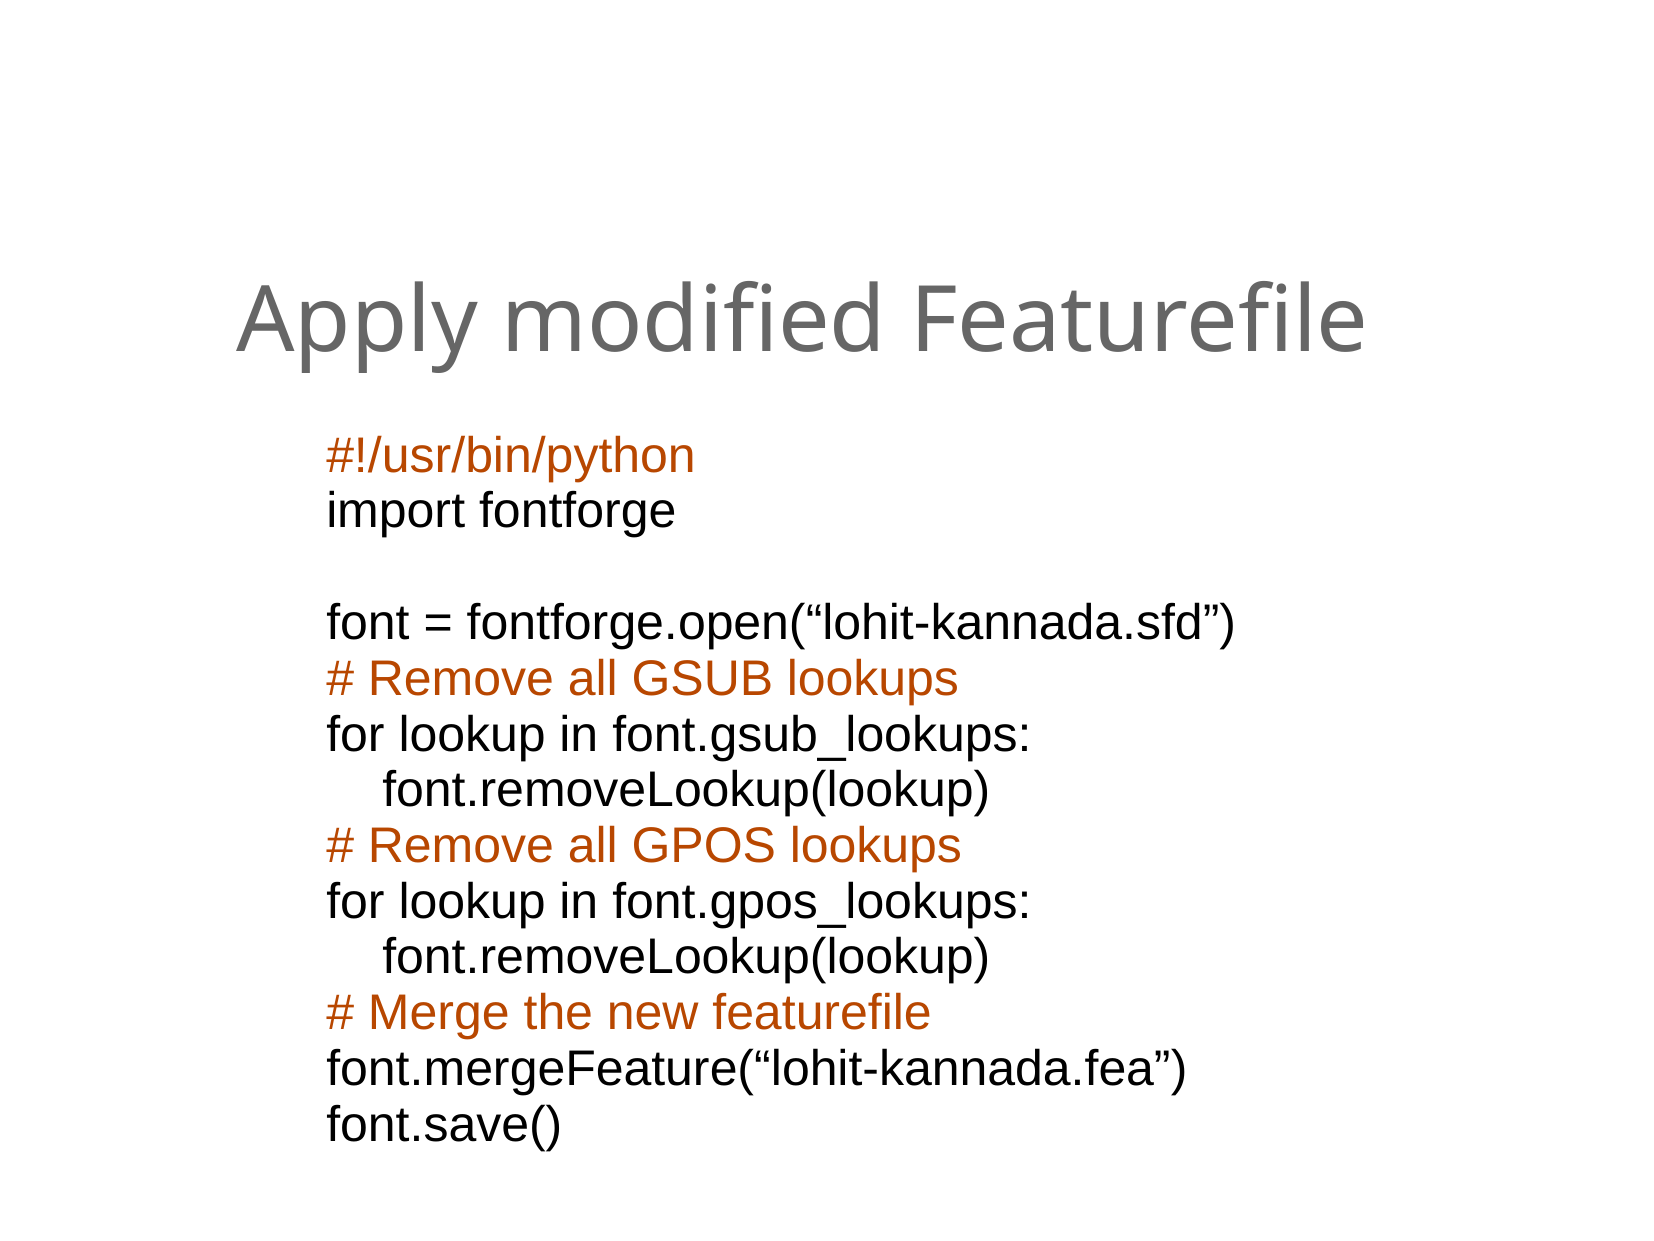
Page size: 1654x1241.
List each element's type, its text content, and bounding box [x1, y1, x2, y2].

text_box #!/usr/bin/python import fontforge font = fontforge.open(“lohit-kannada.sfd”) # Remove all GSUB lookups for lookup in font.gsub_lookups: font.removeLookup(lookup) # Remove all GPOS lookups for lookup in font.gpos_lookups: font.removeLookup(lookup) # Merge the new featurefile font.mergeFeature(“lohit-kannada.fea”) font.save() [311, 419, 1252, 1160]
title Apply modified Featurefile [59, 212, 1548, 420]
